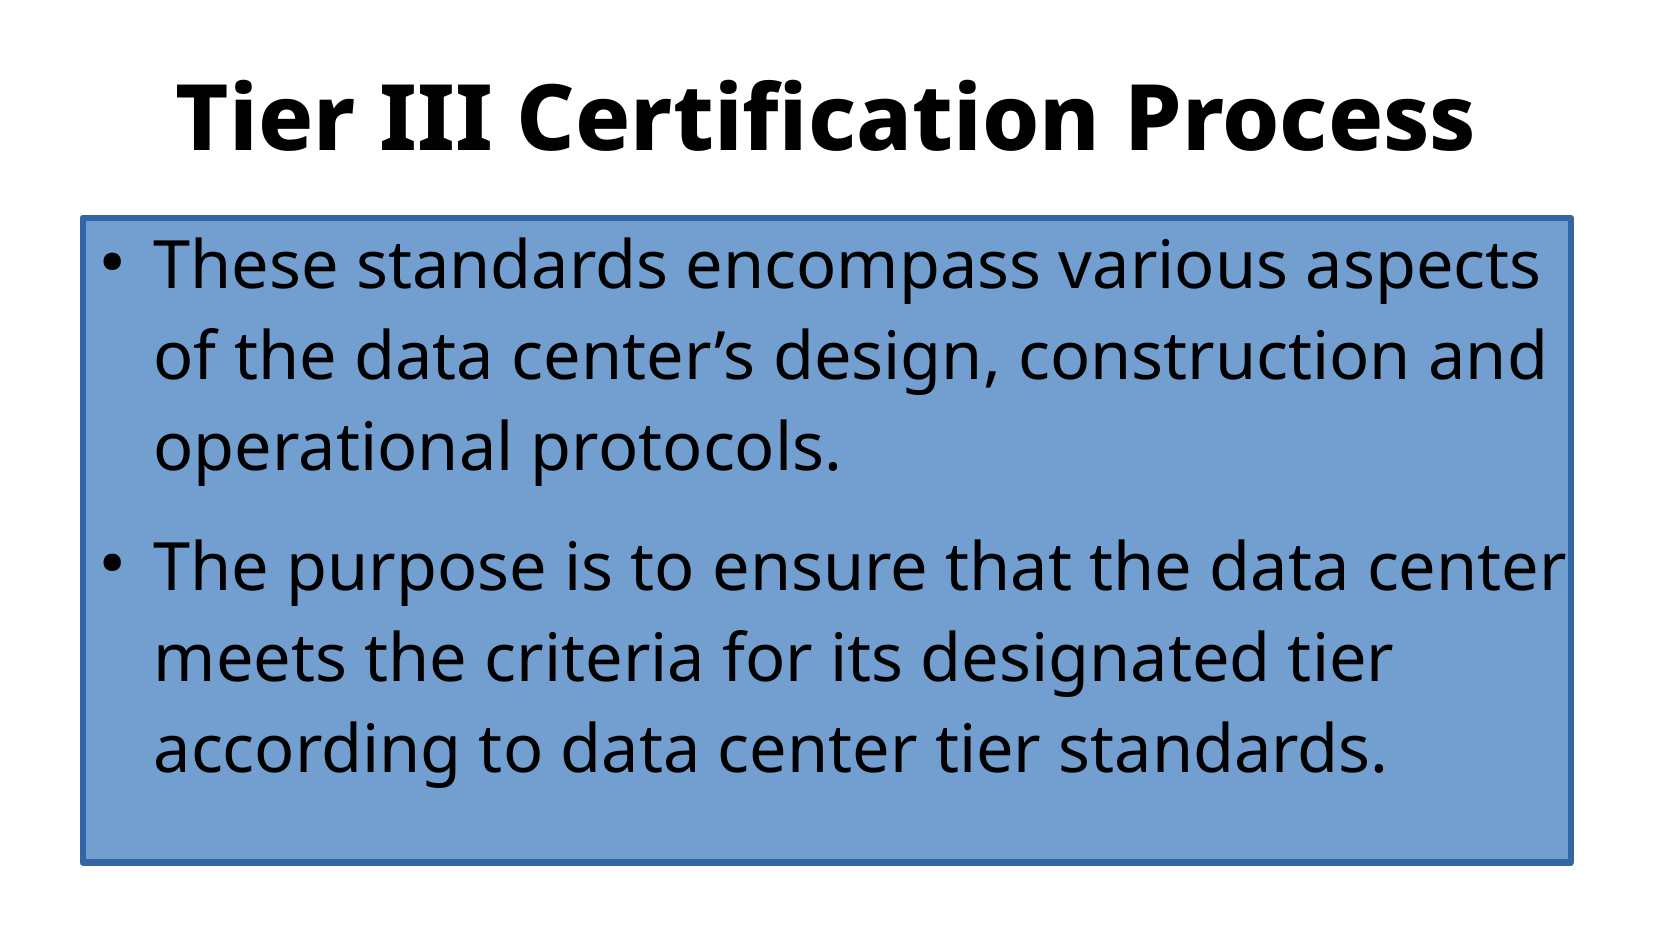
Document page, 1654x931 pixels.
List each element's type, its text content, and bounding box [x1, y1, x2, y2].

title Tier III Certification Process [82, 37, 1571, 193]
list These standards encompass various aspects of the data center’s design, construction and operational protocols. The purpose is to ensure that the data center meets the criteria for its designated tier according to data center tier standards. [82, 217, 1571, 863]
